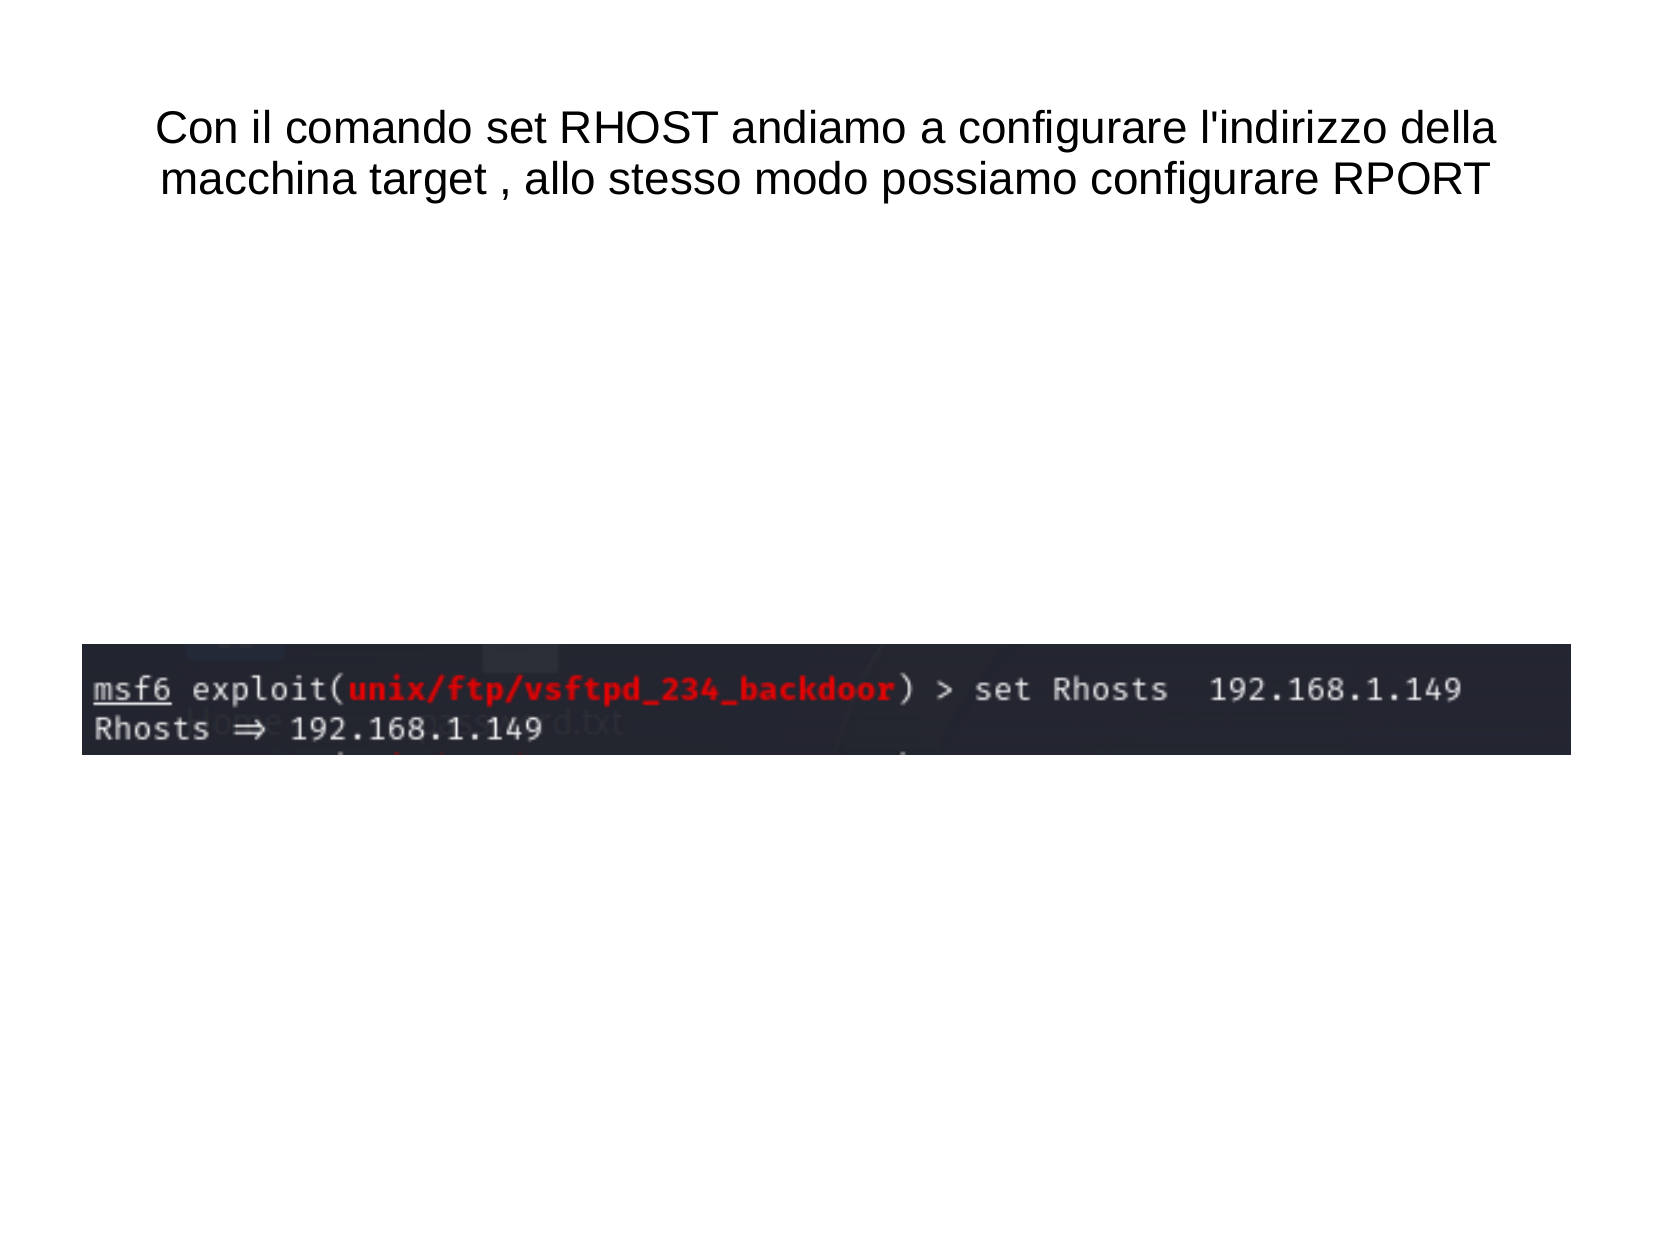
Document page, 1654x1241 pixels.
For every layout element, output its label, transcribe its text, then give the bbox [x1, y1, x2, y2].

title Con il comando set RHOST andiamo a configurare l'indirizzo della macchina target , allo stesso modo possiamo configurare RPORT [82, 49, 1571, 257]
picture [82, 644, 1571, 755]
